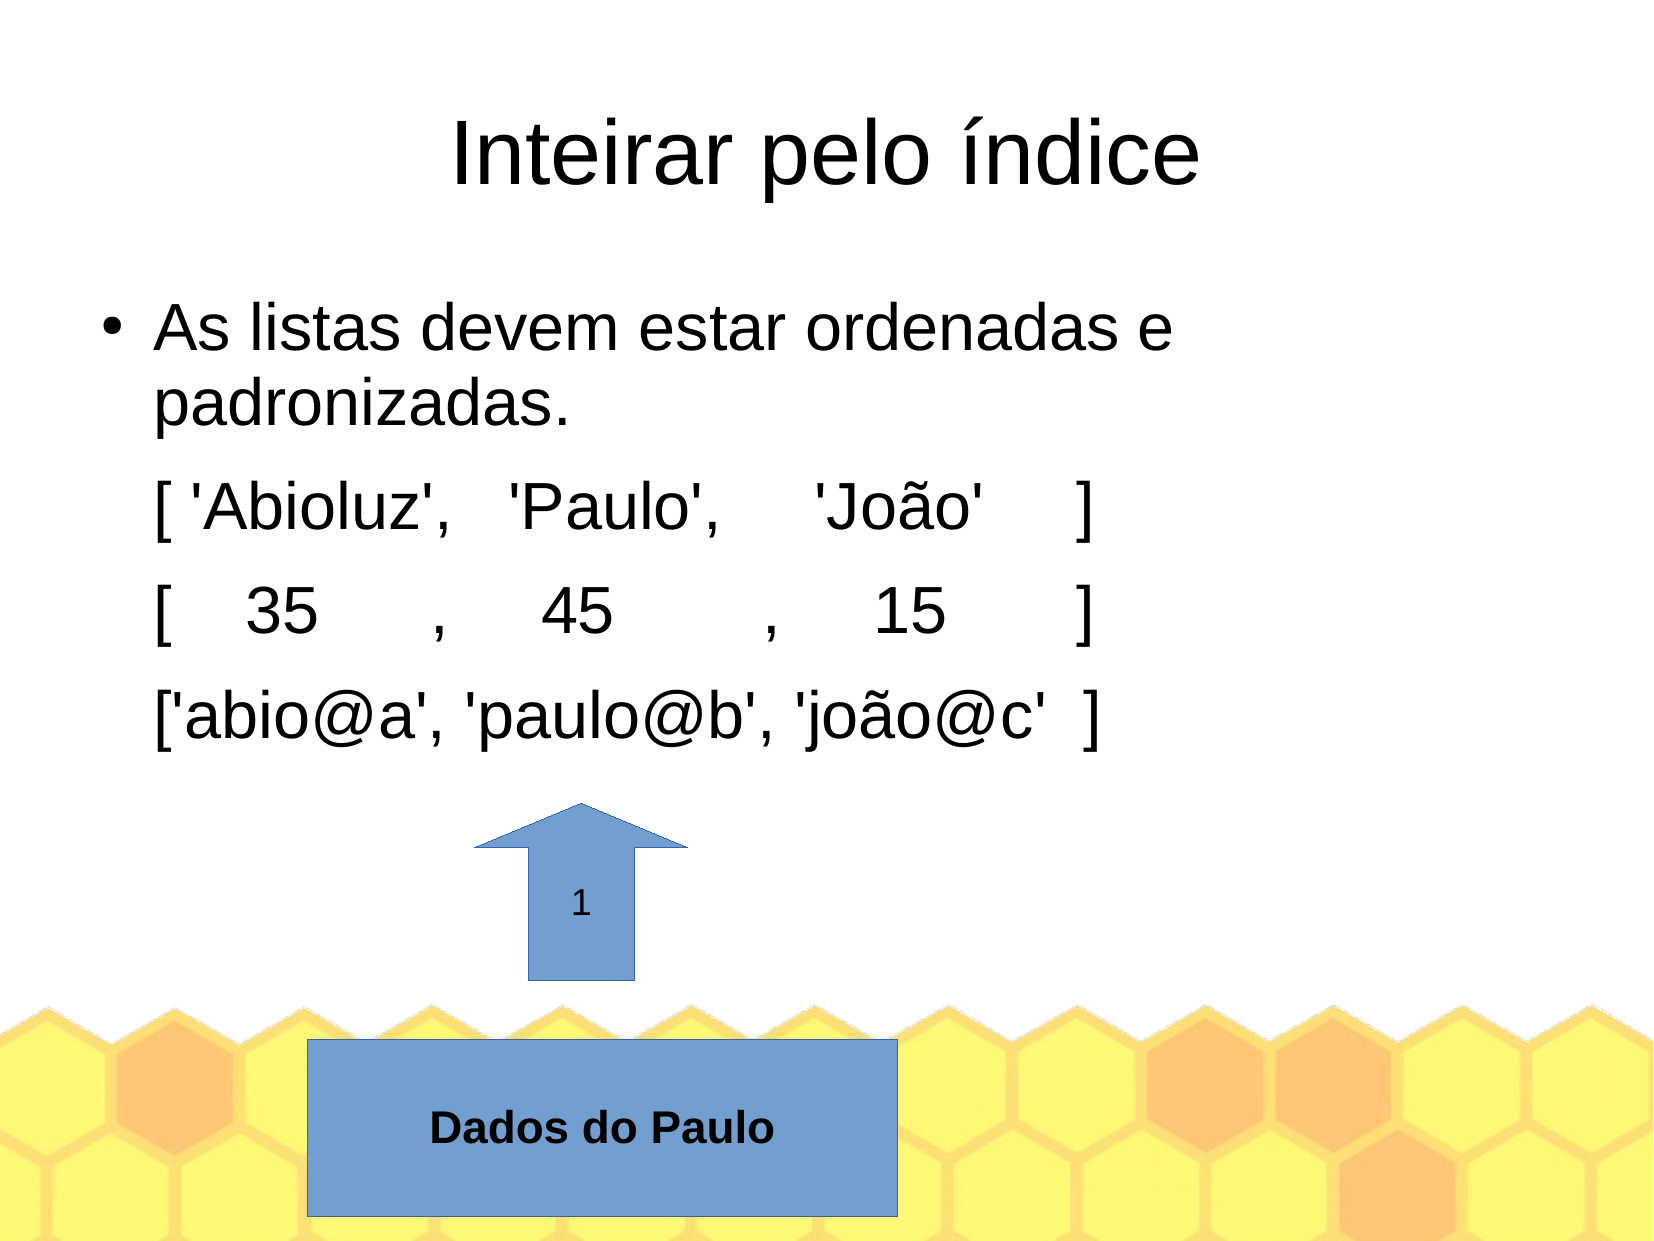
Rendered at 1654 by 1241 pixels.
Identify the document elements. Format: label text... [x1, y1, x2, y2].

list As listas devem estar ordenadas e padronizadas. [ 'Abioluz', 'Paulo', 'João' ] [ 35 , 45 , 15 ] ['abio@a', 'paulo@b', 'joão@c' ] [82, 290, 1571, 1010]
title Inteirar pelo índice [82, 49, 1571, 257]
text_box Dados do Paulo [307, 1039, 898, 1217]
text_box 1 [474, 803, 688, 981]
picture [0, 1001, 1654, 1241]
